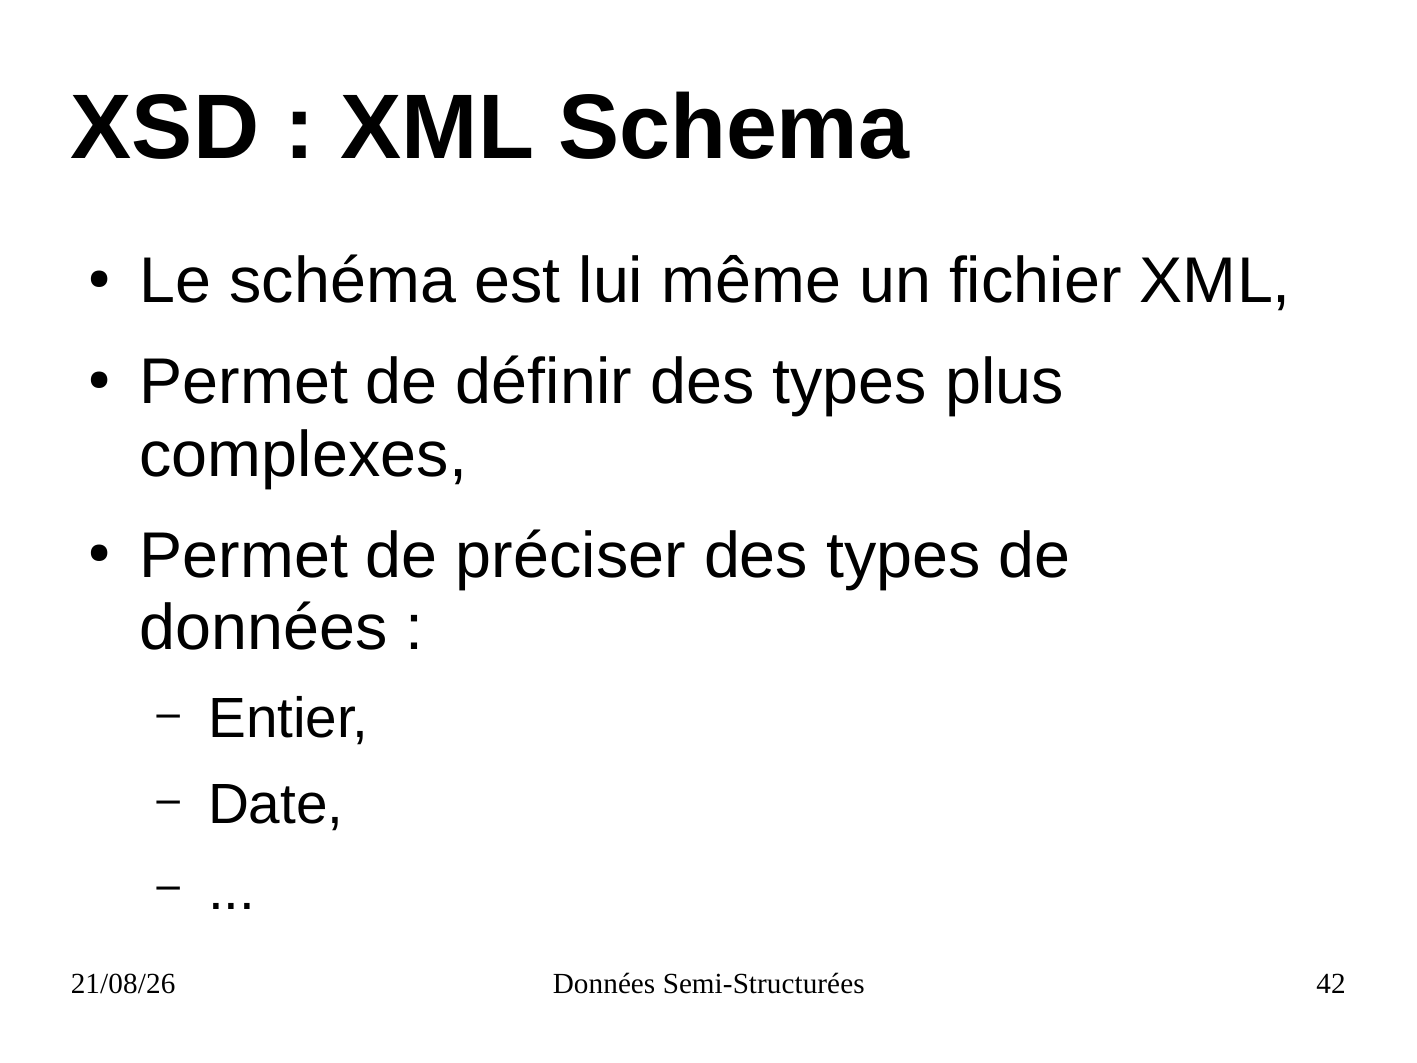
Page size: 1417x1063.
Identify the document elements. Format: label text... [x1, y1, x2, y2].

title XSD : XML Schema [70, 42, 1346, 212]
list Le schéma est lui même un fichier XML, Permet de définir des types plus complexes, Permet de préciser des types de données : Entier, Date, ... [70, 244, 1346, 925]
